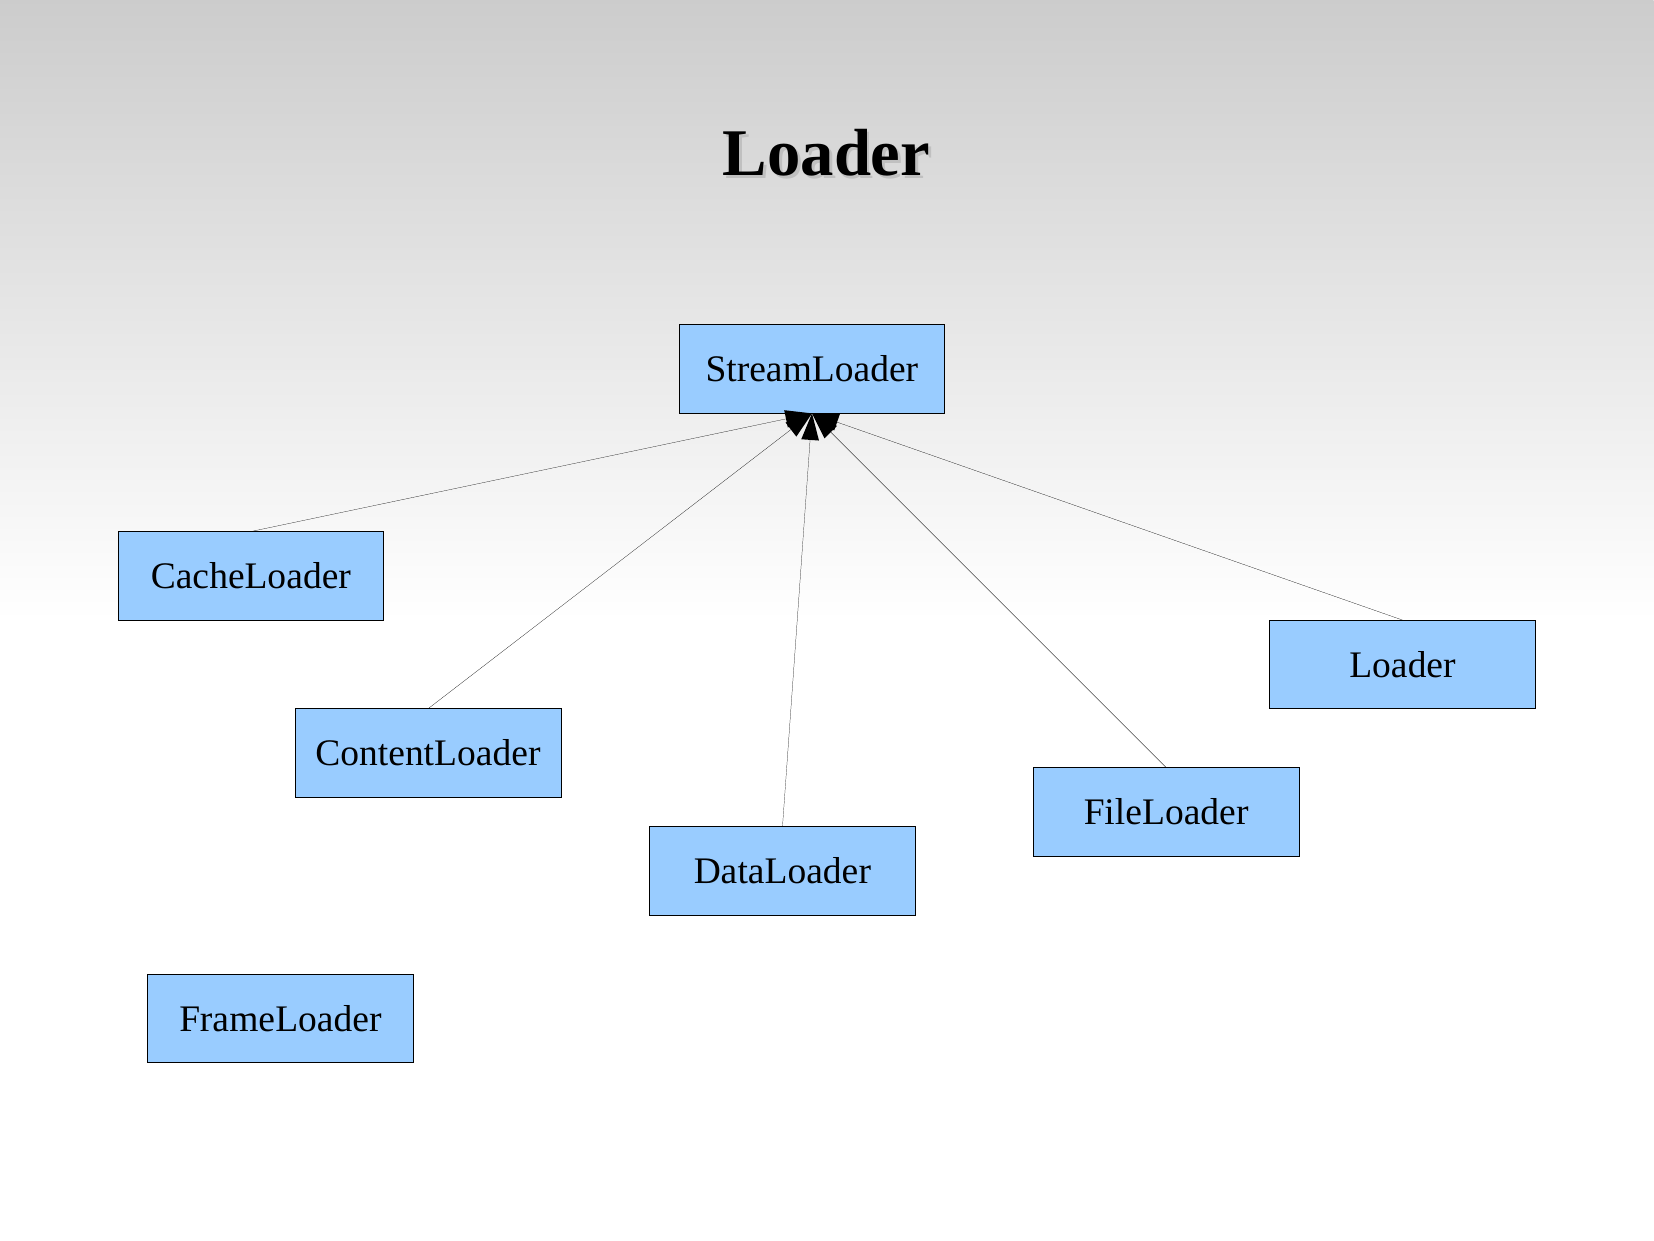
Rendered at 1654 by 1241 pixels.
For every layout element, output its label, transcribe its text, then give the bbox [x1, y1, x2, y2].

title Loader [82, 56, 1571, 250]
text_box ContentLoader [295, 708, 562, 798]
text_box FileLoader [1033, 767, 1300, 857]
text_box StreamLoader [679, 324, 945, 414]
text_box CacheLoader [118, 531, 384, 621]
text_box FrameLoader [147, 974, 414, 1063]
text_box DataLoader [649, 826, 916, 916]
text_box Loader [1269, 620, 1536, 709]
